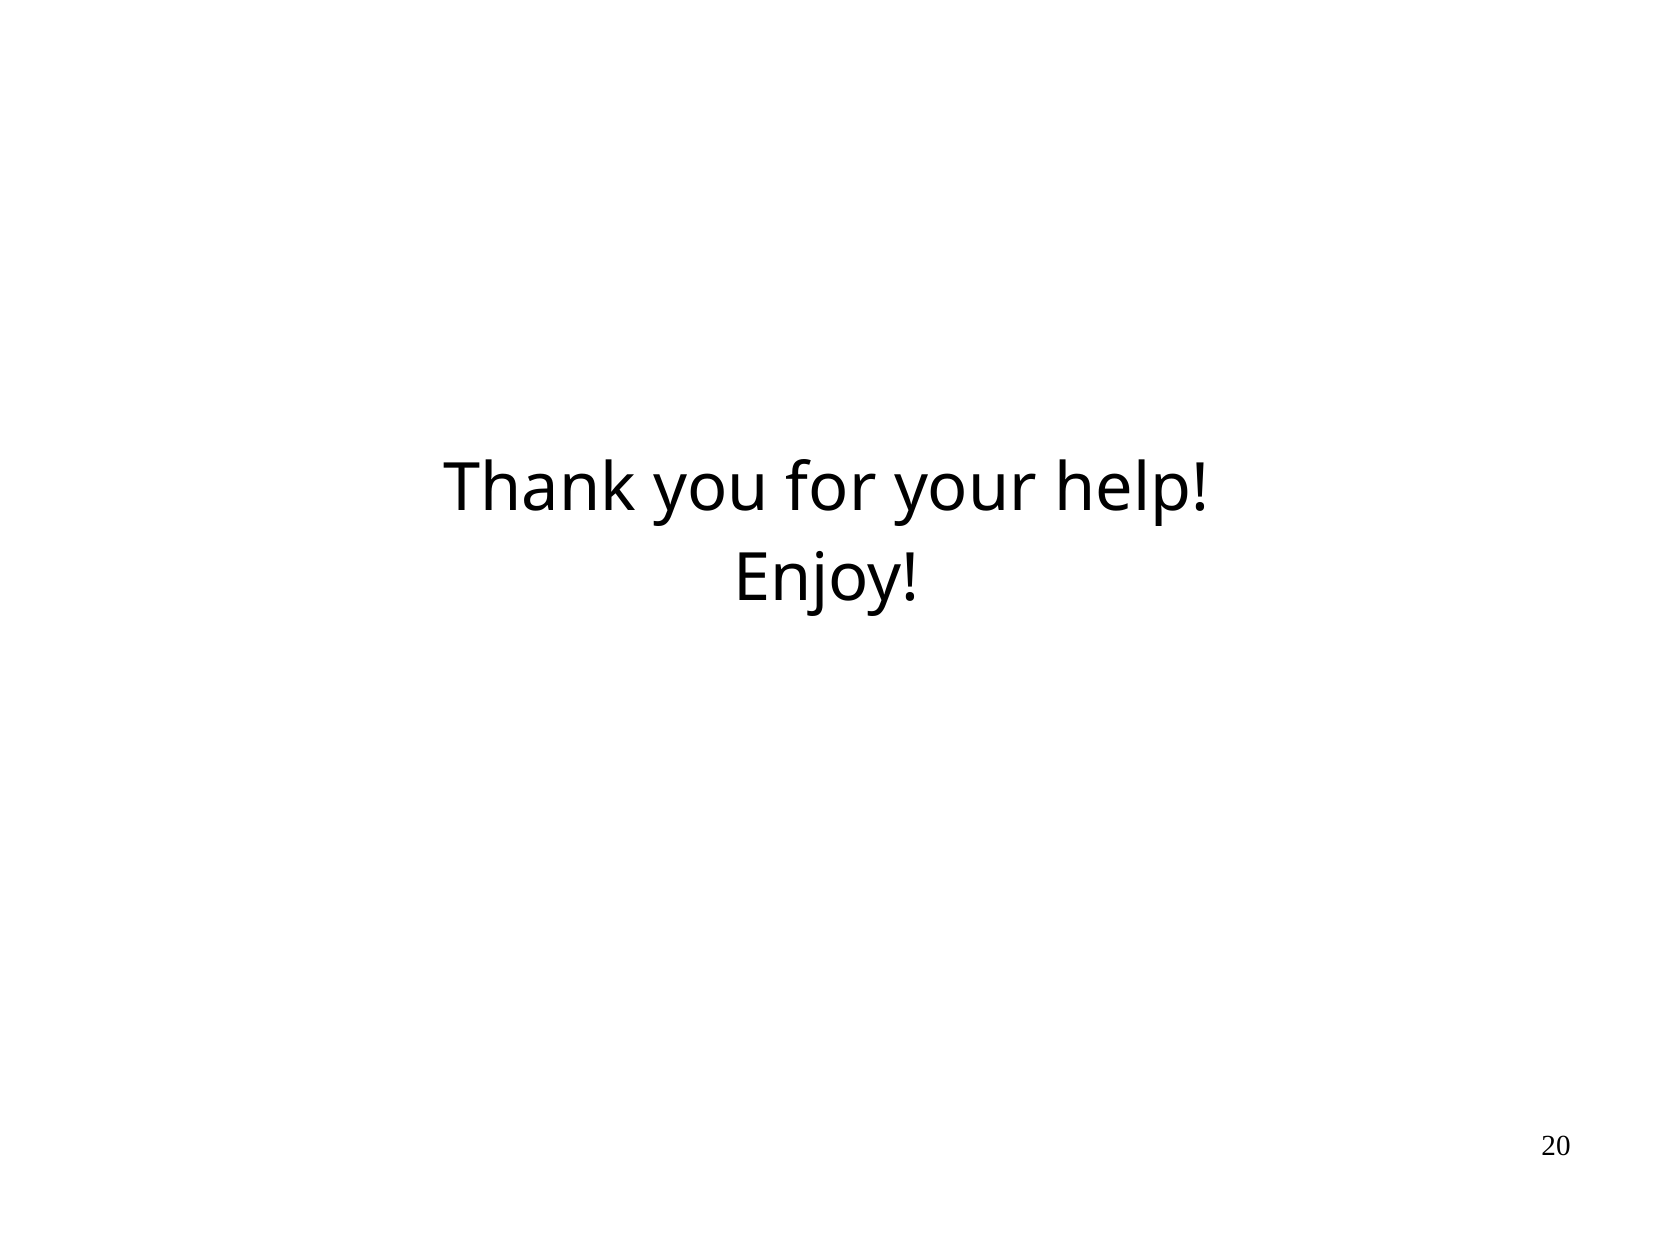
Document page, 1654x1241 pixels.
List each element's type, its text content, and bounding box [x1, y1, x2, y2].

subtitle Thank you for your help! Enjoy! [82, 49, 1571, 1010]
